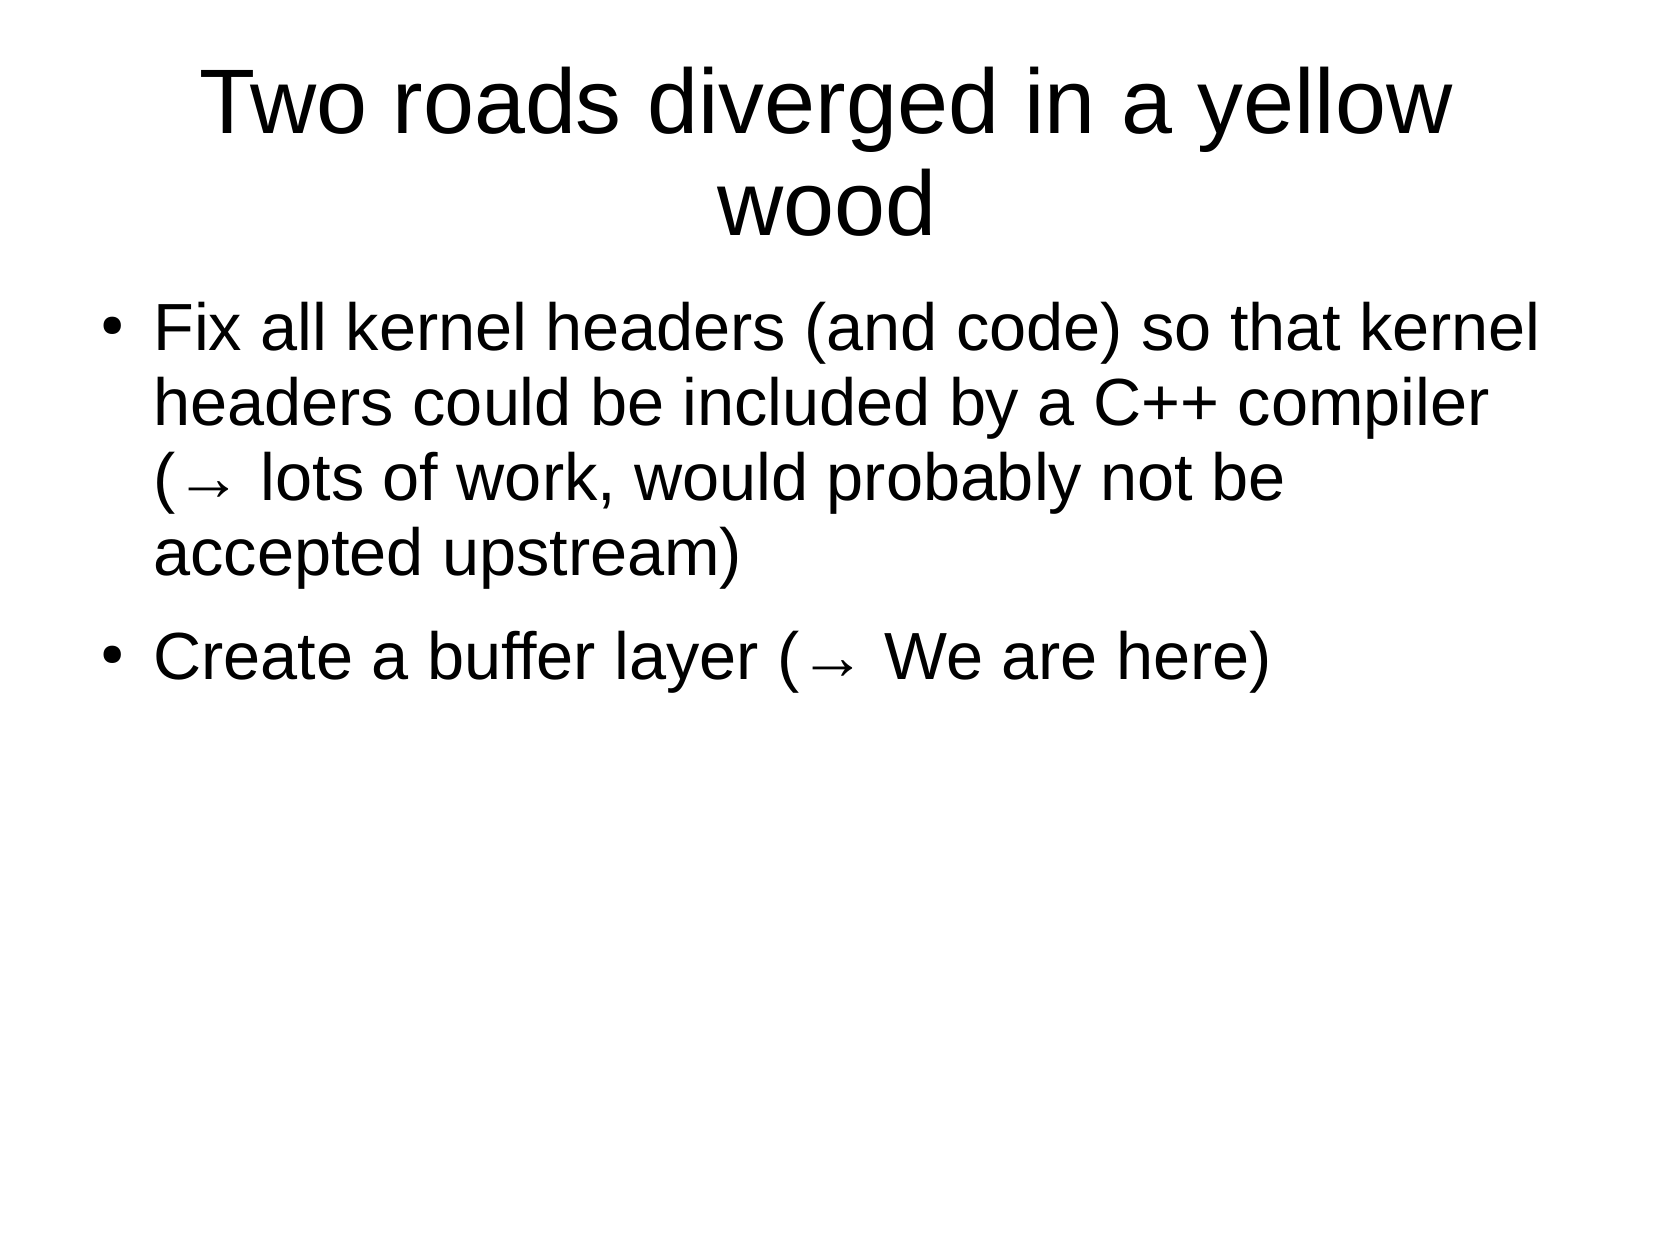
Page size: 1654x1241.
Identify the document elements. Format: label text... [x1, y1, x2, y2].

title Two roads diverged in a yellow wood [82, 49, 1571, 257]
list Fix all kernel headers (and code) so that kernel headers could be included by a C++ compiler (→ lots of work, would probably not be accepted upstream) Create a buffer layer (→ We are here) [82, 290, 1571, 1109]
